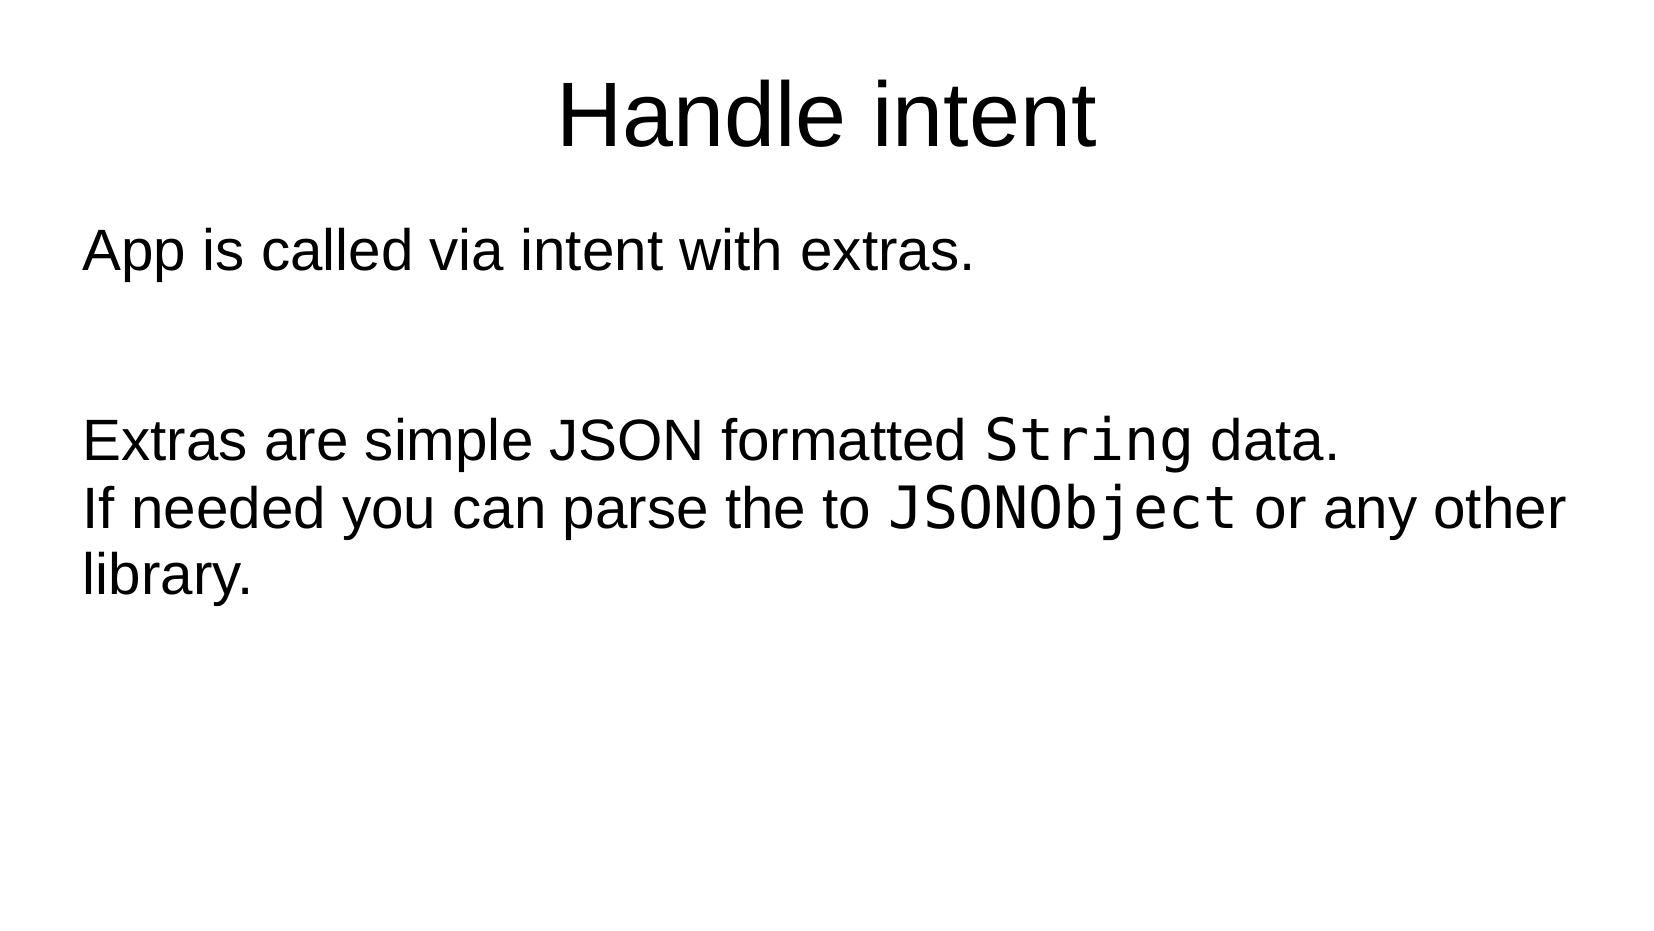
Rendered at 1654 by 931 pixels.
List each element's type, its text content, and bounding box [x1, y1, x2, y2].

list App is called via intent with extras. Extras are simple JSON formatted String data. If needed you can parse the to JSONObject or any other library. [82, 217, 1571, 758]
title Handle intent [82, 37, 1571, 193]
